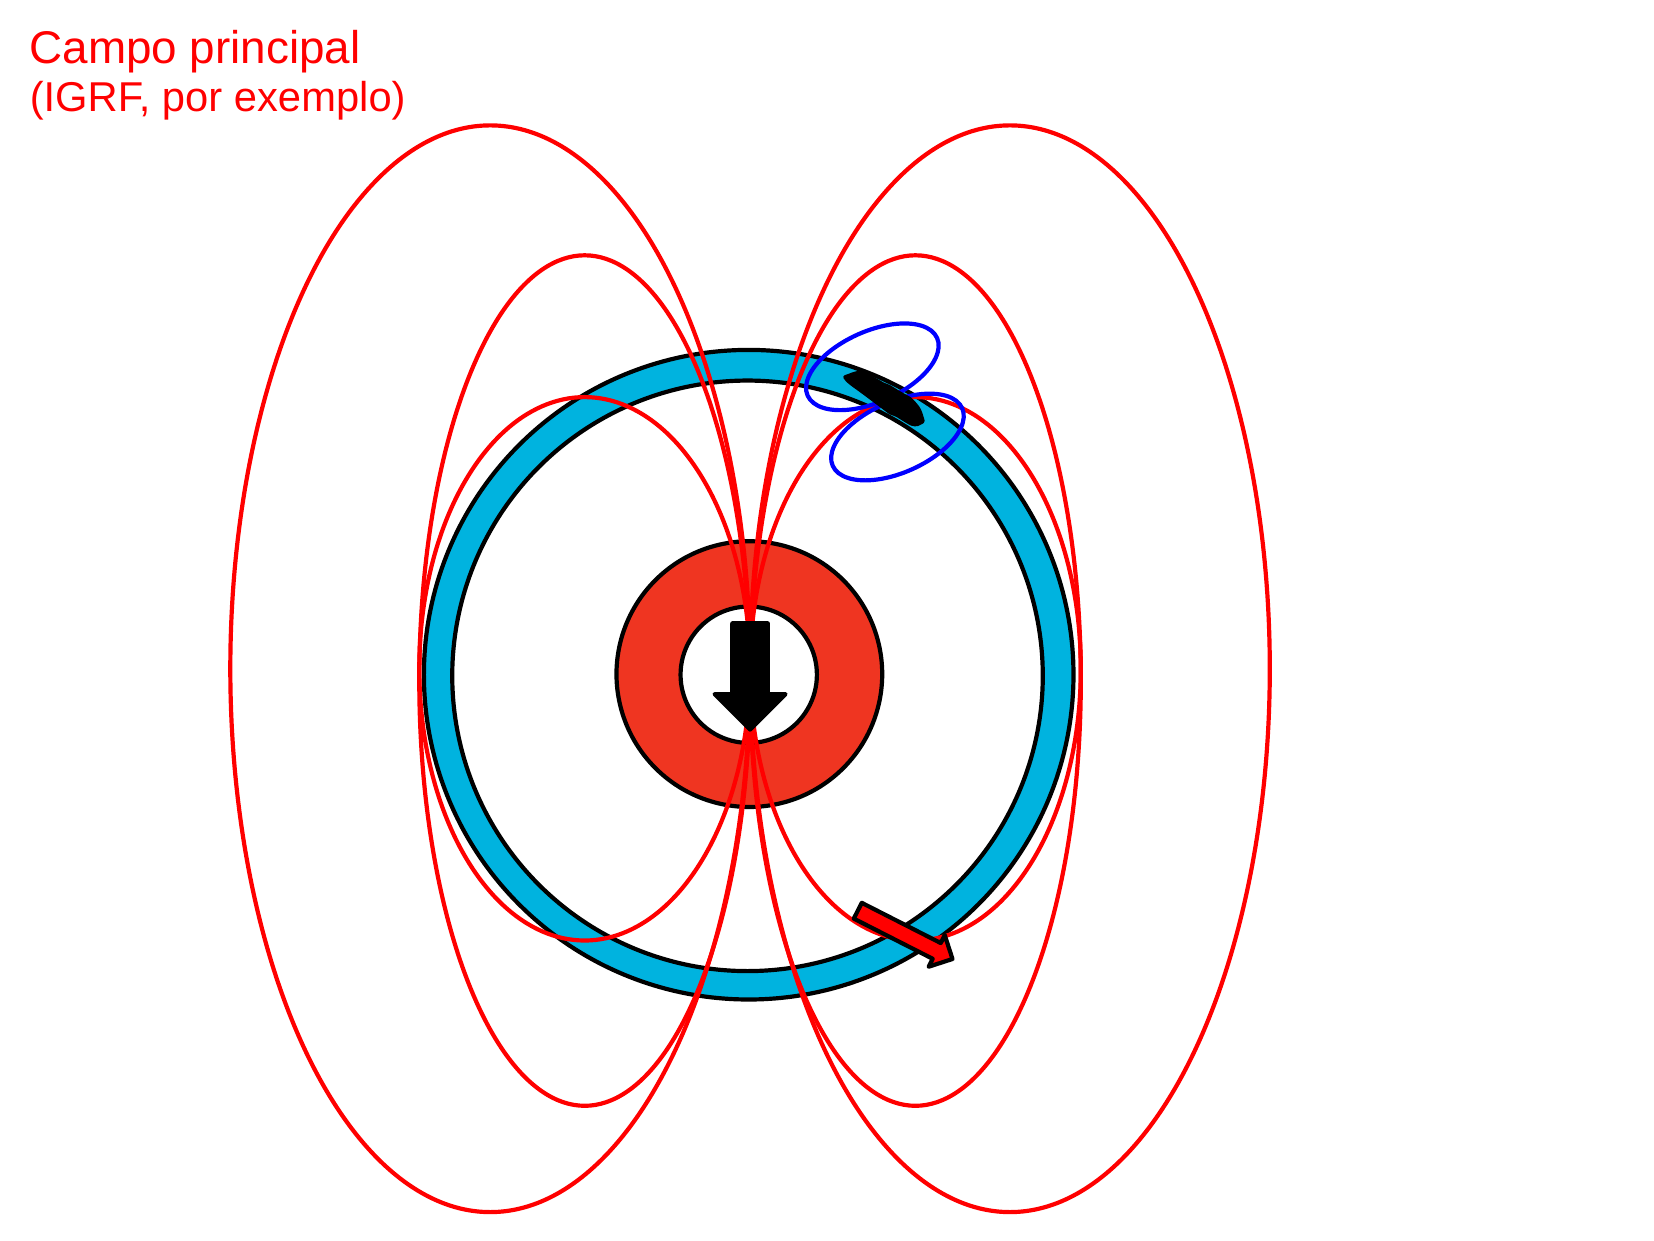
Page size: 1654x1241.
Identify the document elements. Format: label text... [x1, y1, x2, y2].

text_box [704, 349, 795, 585]
text_box [701, 762, 799, 1000]
text_box [562, 759, 744, 995]
text_box [759, 356, 857, 566]
text_box [785, 354, 806, 408]
text_box [694, 353, 716, 411]
text_box Campo principal (IGRF, por exemplo) [15, 15, 511, 129]
text_box [809, 359, 958, 478]
text_box [585, 355, 741, 566]
text_box [423, 400, 1074, 995]
